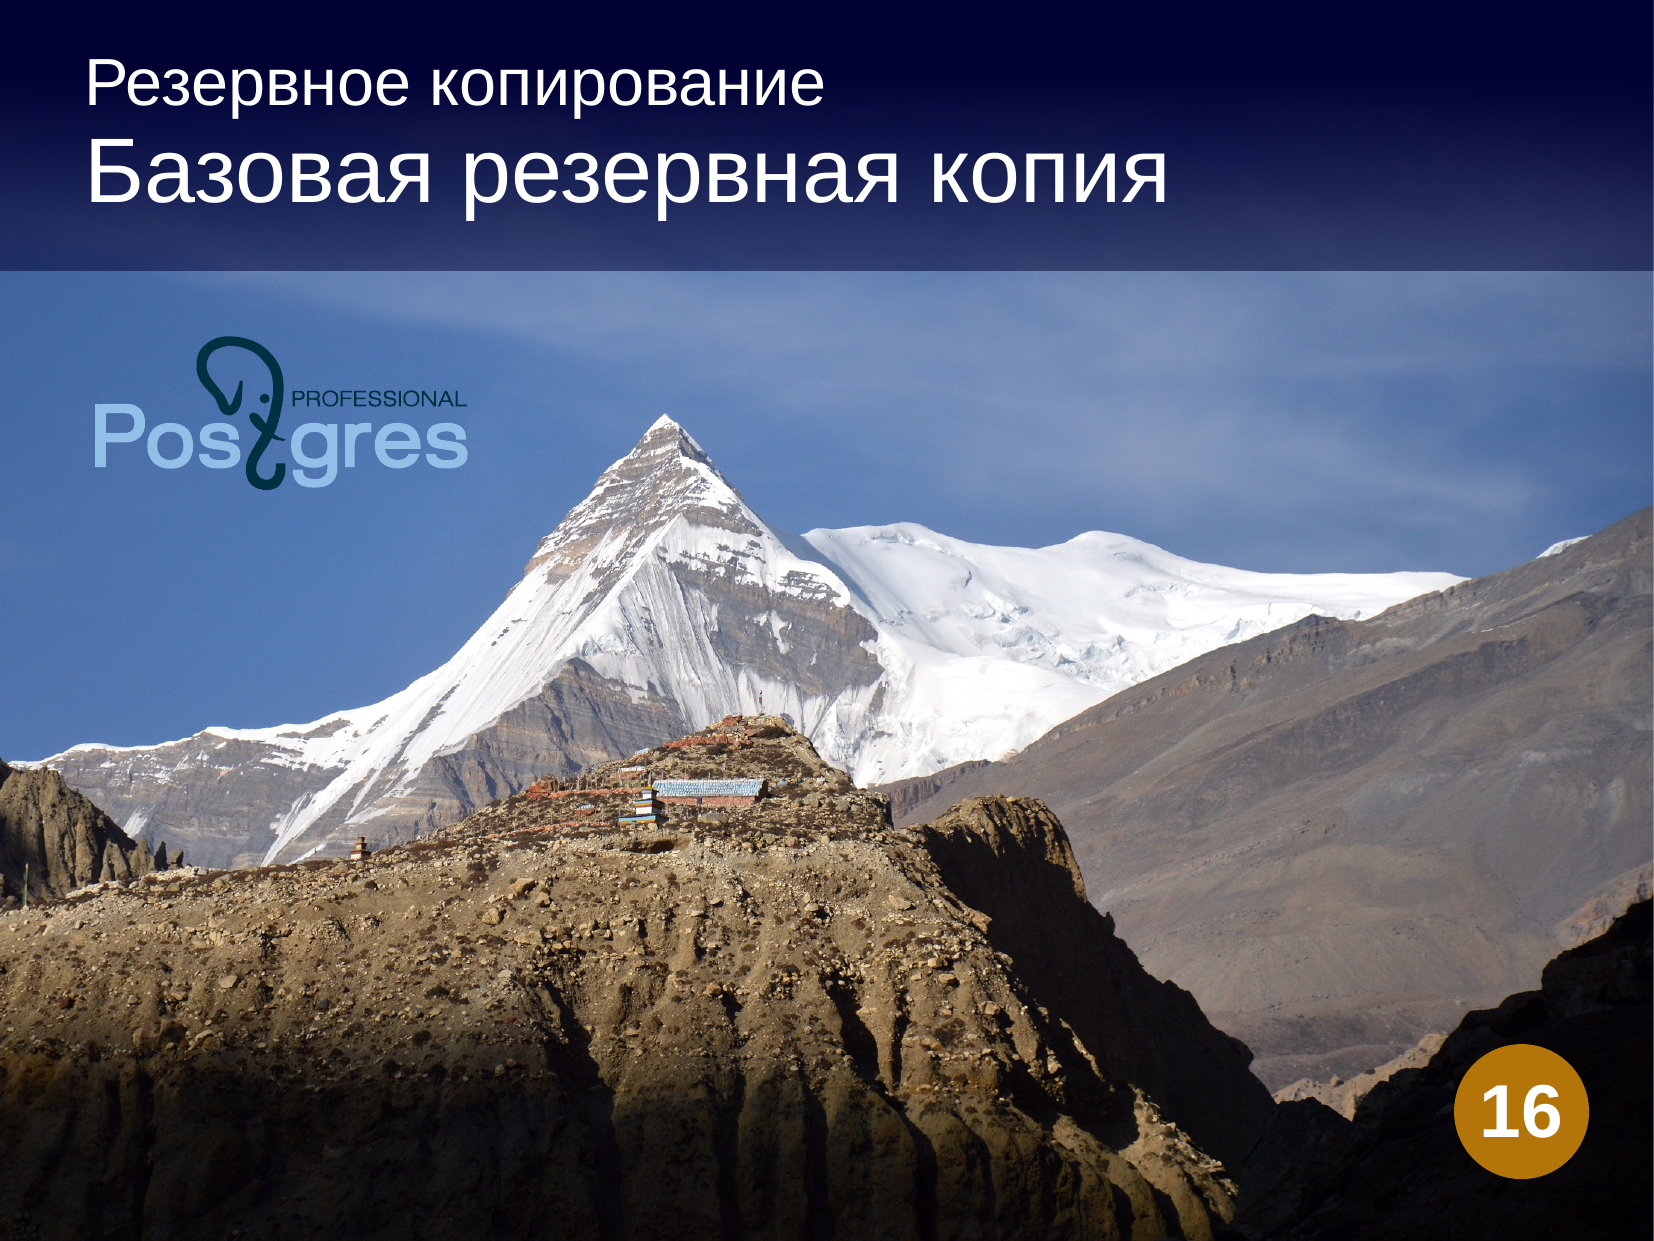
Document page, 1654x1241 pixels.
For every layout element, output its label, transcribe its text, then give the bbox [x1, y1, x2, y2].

picture [0, 271, 1654, 1241]
text_box 16 [1454, 1044, 1590, 1180]
title Резервное копирование Базовая резервная копия [84, 44, 1636, 251]
